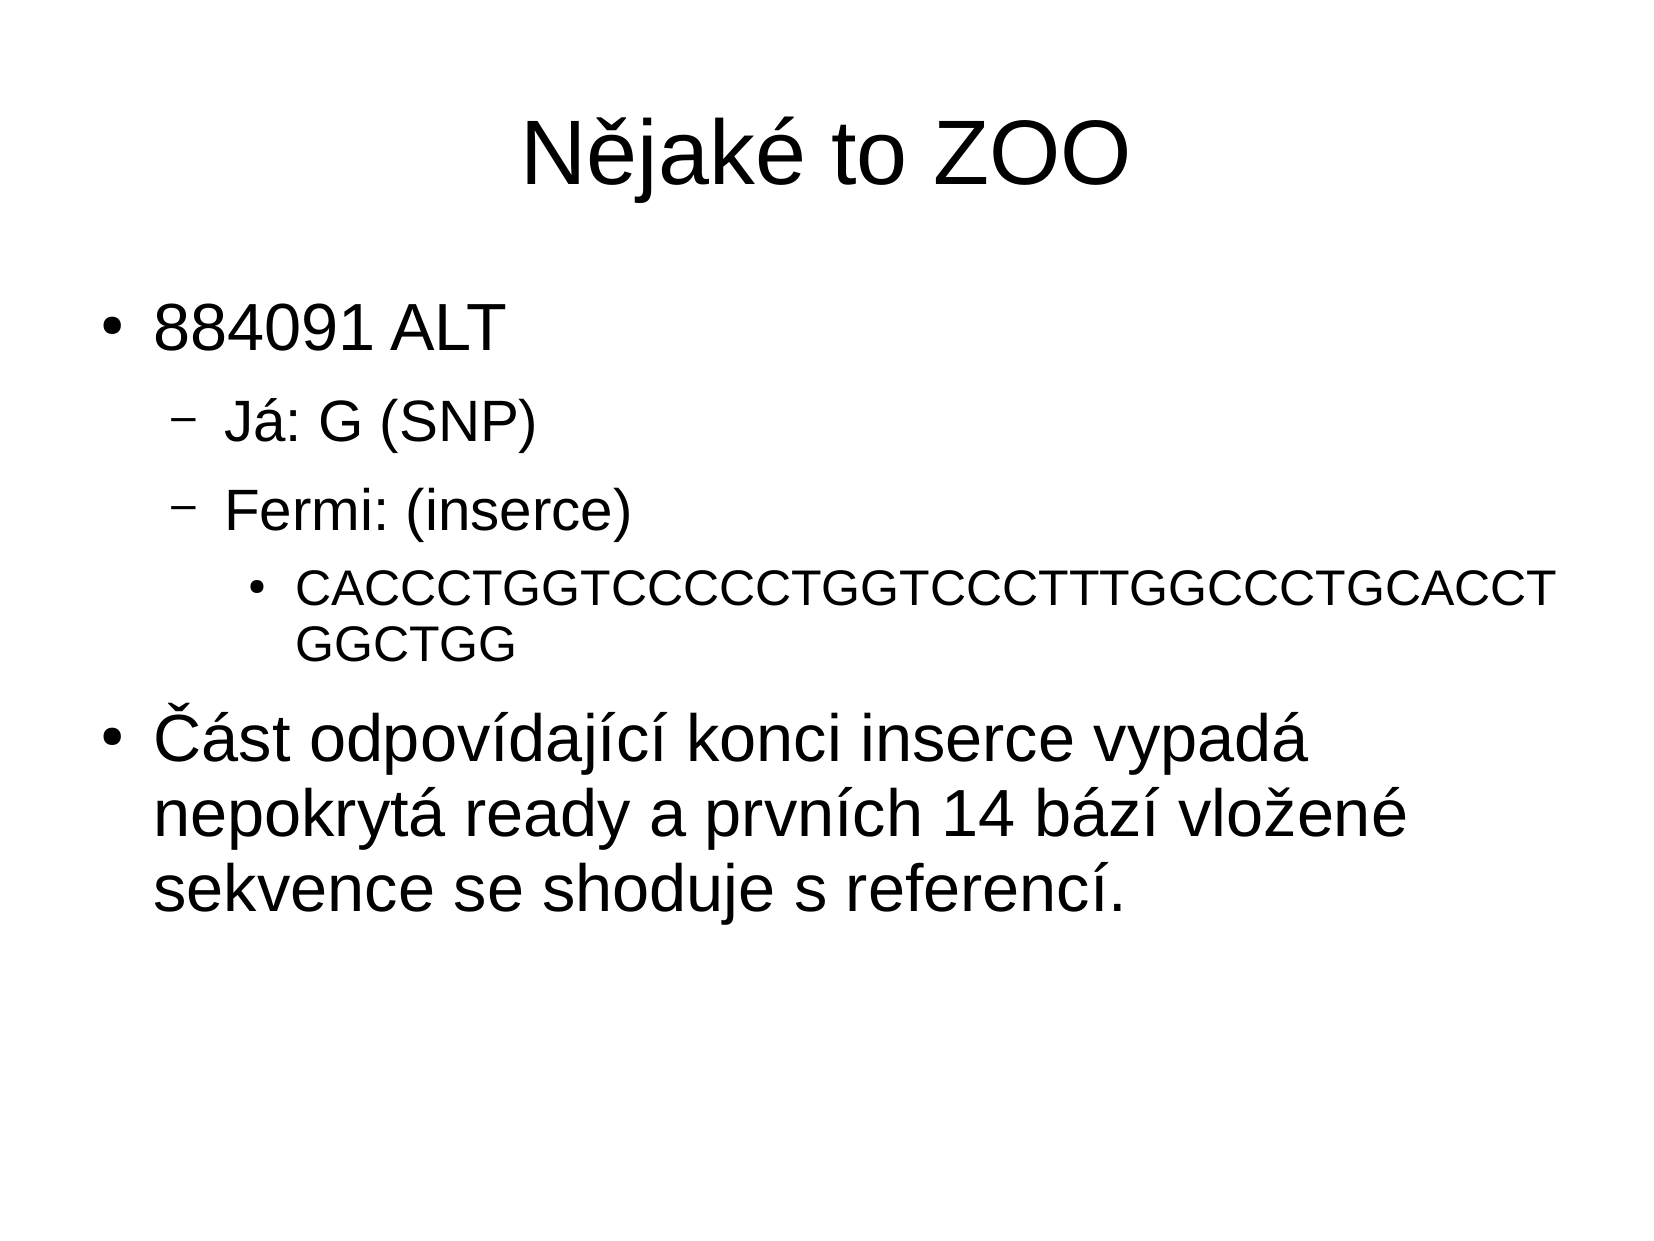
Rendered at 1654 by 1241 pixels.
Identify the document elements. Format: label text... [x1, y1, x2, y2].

title Nějaké to ZOO [82, 49, 1571, 257]
list 884091 ALT Já: G (SNP) Fermi: (inserce) CACCCTGGTCCCCCTGGTCCCTTTGGCCCTGCACCTGGCTGG Část odpovídající konci inserce vypadá nepokrytá ready a prvních 14 bází vložené sekvence se shoduje s referencí. [82, 290, 1571, 1010]
